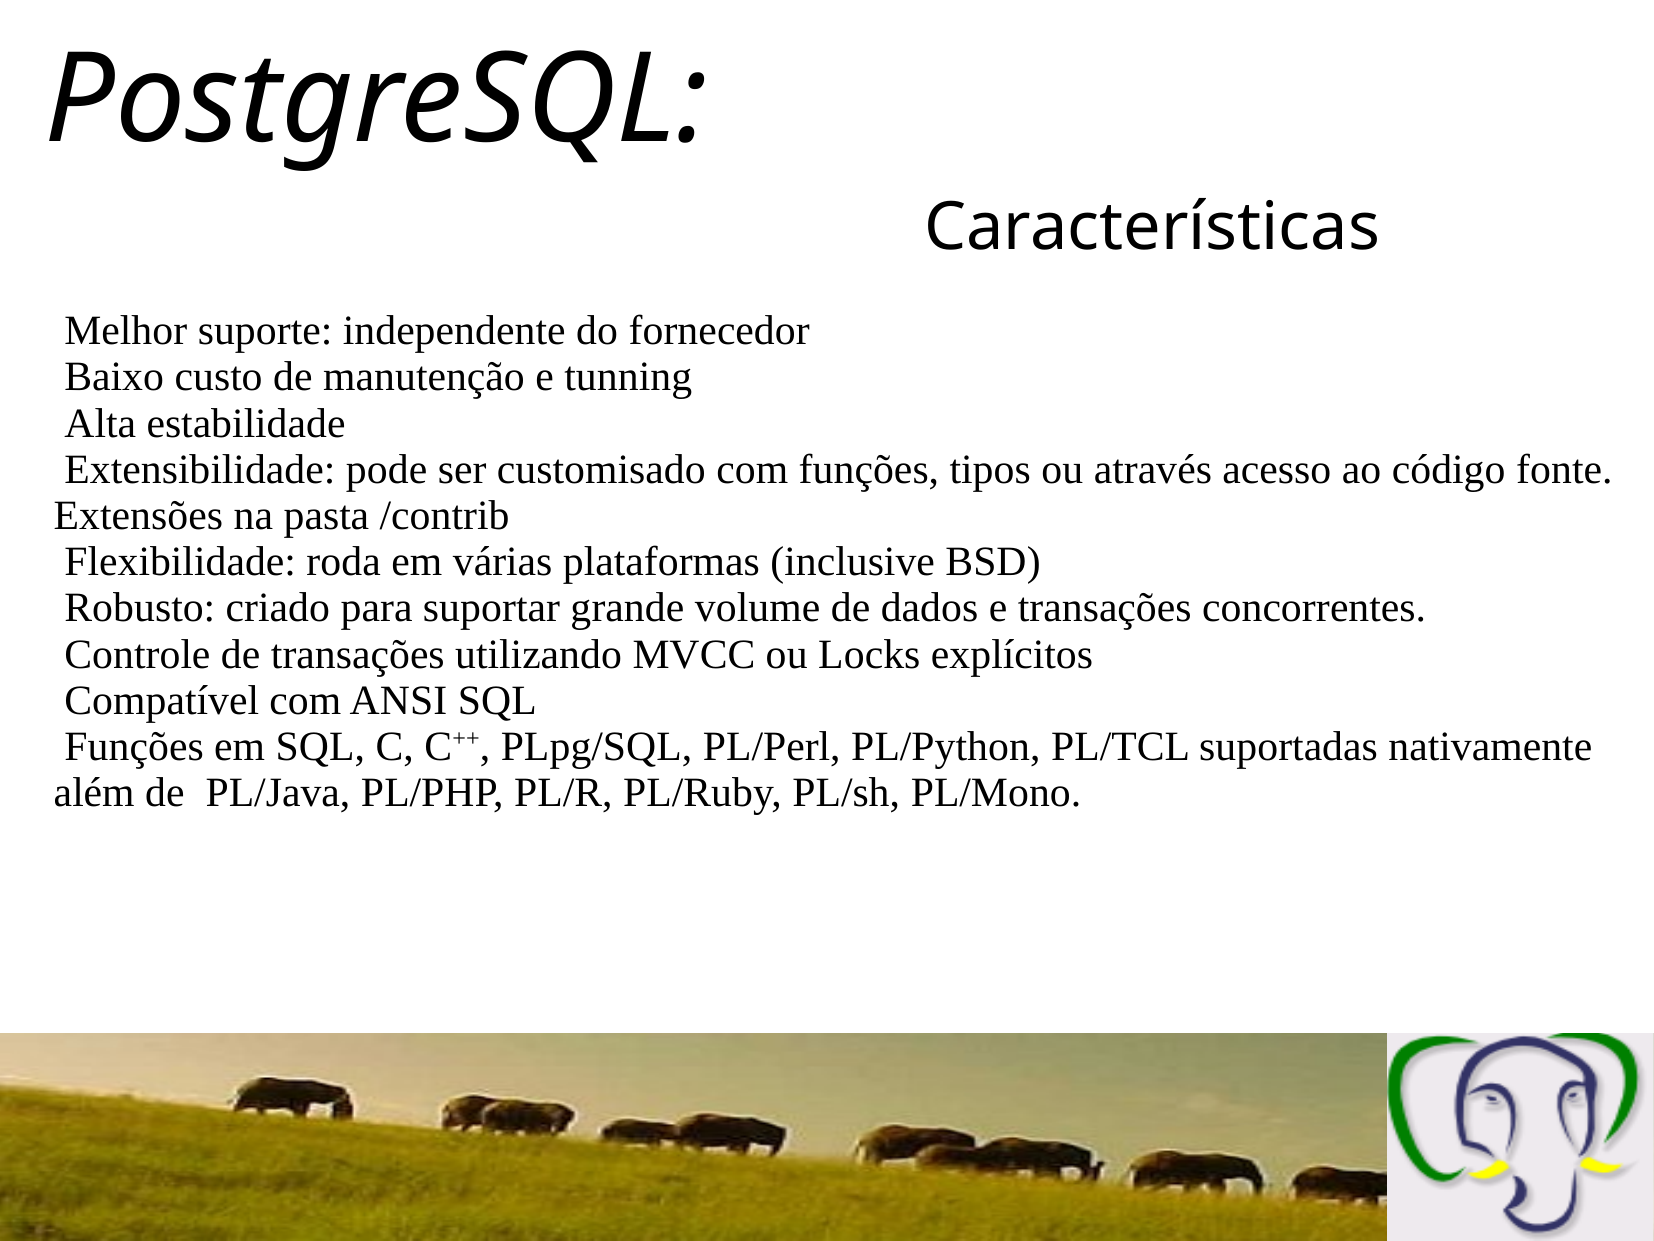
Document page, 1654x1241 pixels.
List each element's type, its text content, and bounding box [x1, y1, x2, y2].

text_box Melhor suporte: independente do fornecedor Baixo custo de manutenção e tunning Alta estabilidade Extensibilidade: pode ser customisado com funções, tipos ou através acesso ao código fonte. Extensões na pasta /contrib Flexibilidade: roda em várias plataformas (inclusive BSD) Robusto: criado para suportar grande volume de dados e transações concorrentes. Controle de transações utilizando MVCC ou Locks explícitos Compatível com ANSI SQL Funções em SQL, C, C++, PLpg/SQL, PL/Perl, PL/Python, PL/TCL suportadas nativamente além de PL/Java, PL/PHP, PL/R, PL/Ruby, PL/sh, PL/Mono. [39, 299, 1654, 951]
text_box PostgreSQL: Características [29, 0, 1654, 266]
picture [0, 1033, 1654, 1241]
